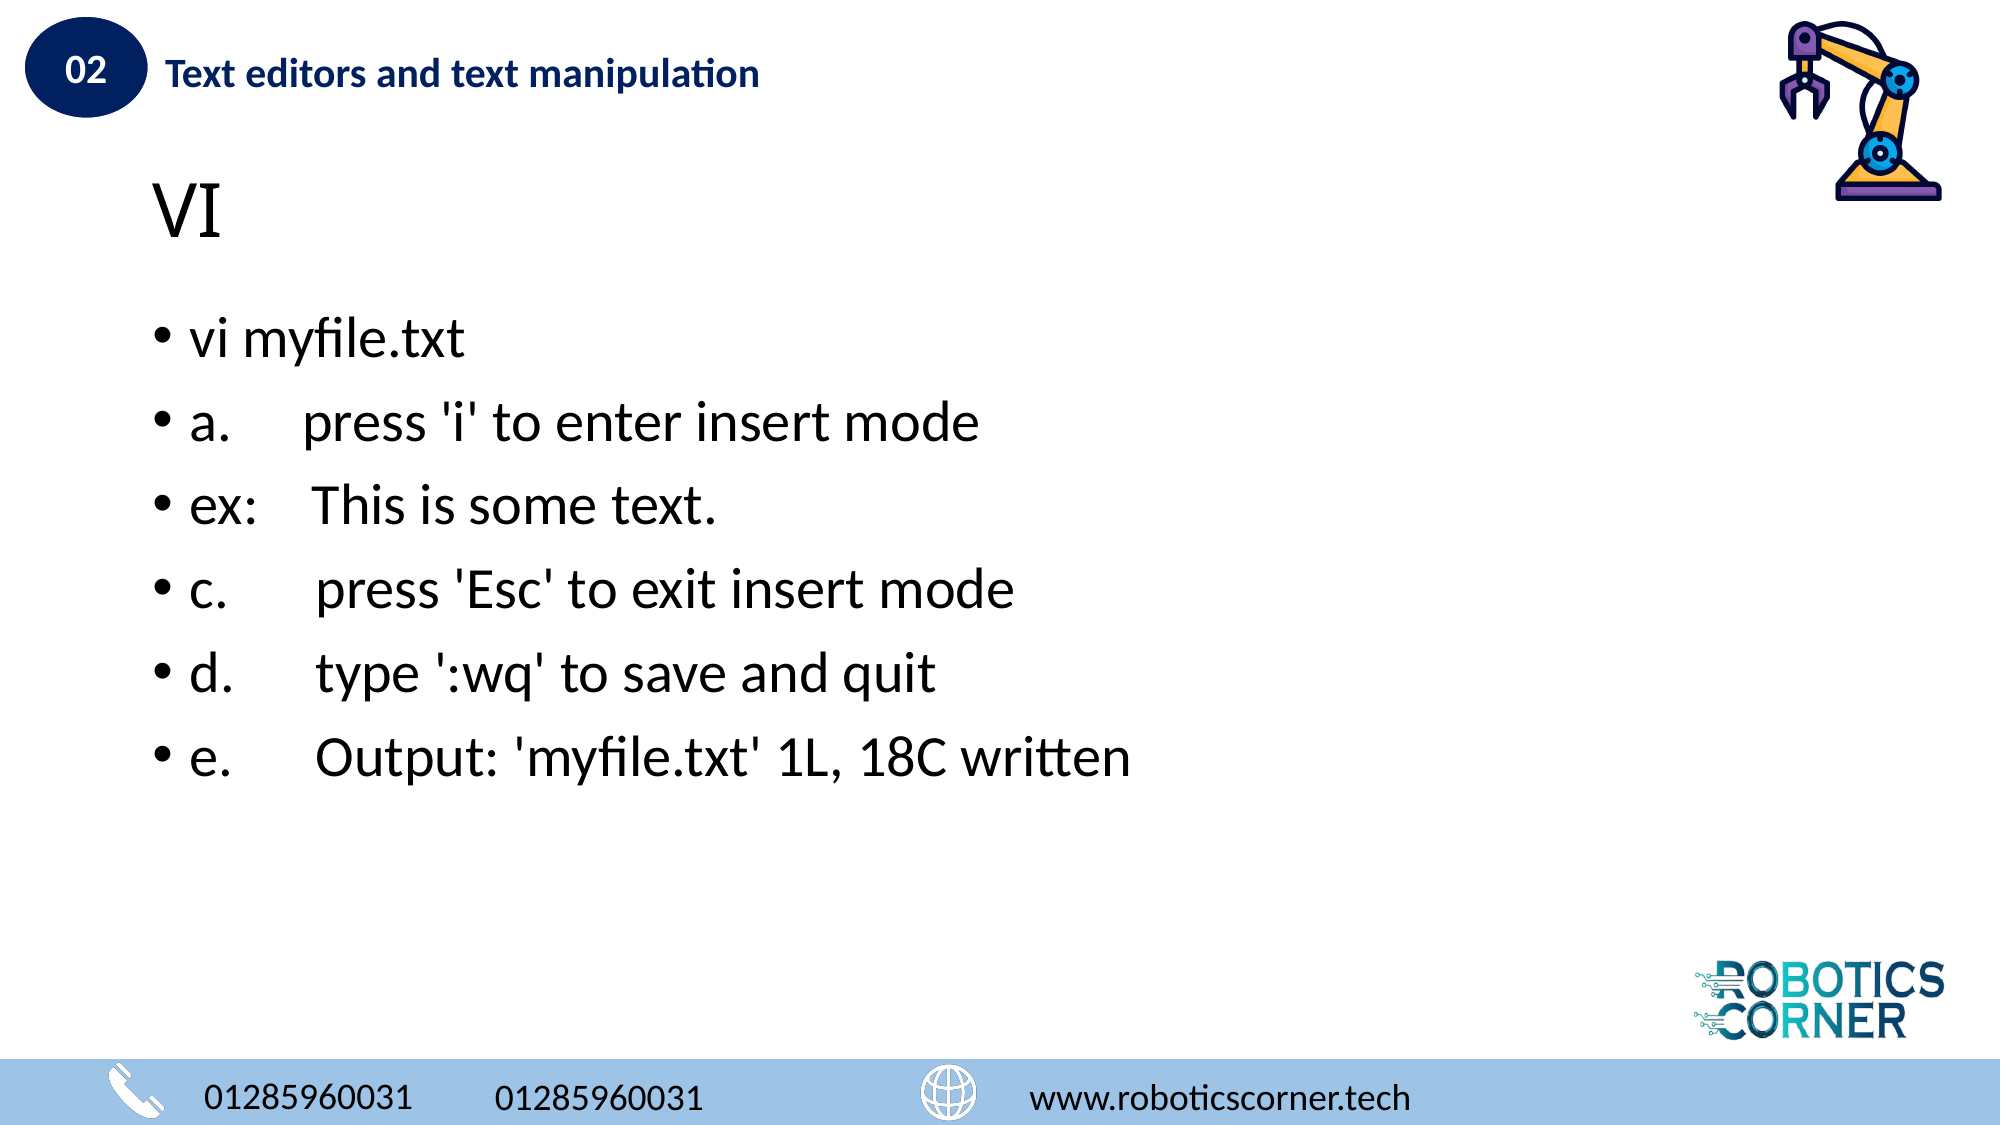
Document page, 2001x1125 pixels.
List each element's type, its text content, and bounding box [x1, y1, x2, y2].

picture [915, 1059, 981, 1125]
text_box [981, 1059, 1680, 1125]
text_box VI [137, 149, 1576, 278]
text_box [1953, 1059, 2000, 1125]
text_box 02 [22, 14, 150, 121]
text_box 01285960031 [189, 1064, 555, 1124]
text_box 01285960031 [480, 1065, 827, 1125]
text_box [0, 1059, 915, 1125]
picture [103, 1057, 170, 1124]
picture [1680, 859, 1953, 1125]
text_box Text editors and text manipulation [150, 38, 832, 103]
text_box vi myfile.txt a. press 'i' to enter insert mode ex: This is some text. c. press 'Esc' to exit insert mode d. type ':wq' to save and quit e. Output: 'myfile.txt' 1L, 18C written [137, 299, 1863, 1014]
picture [1771, 21, 1950, 201]
text_box www.roboticscorner.tech [1015, 1065, 1620, 1125]
